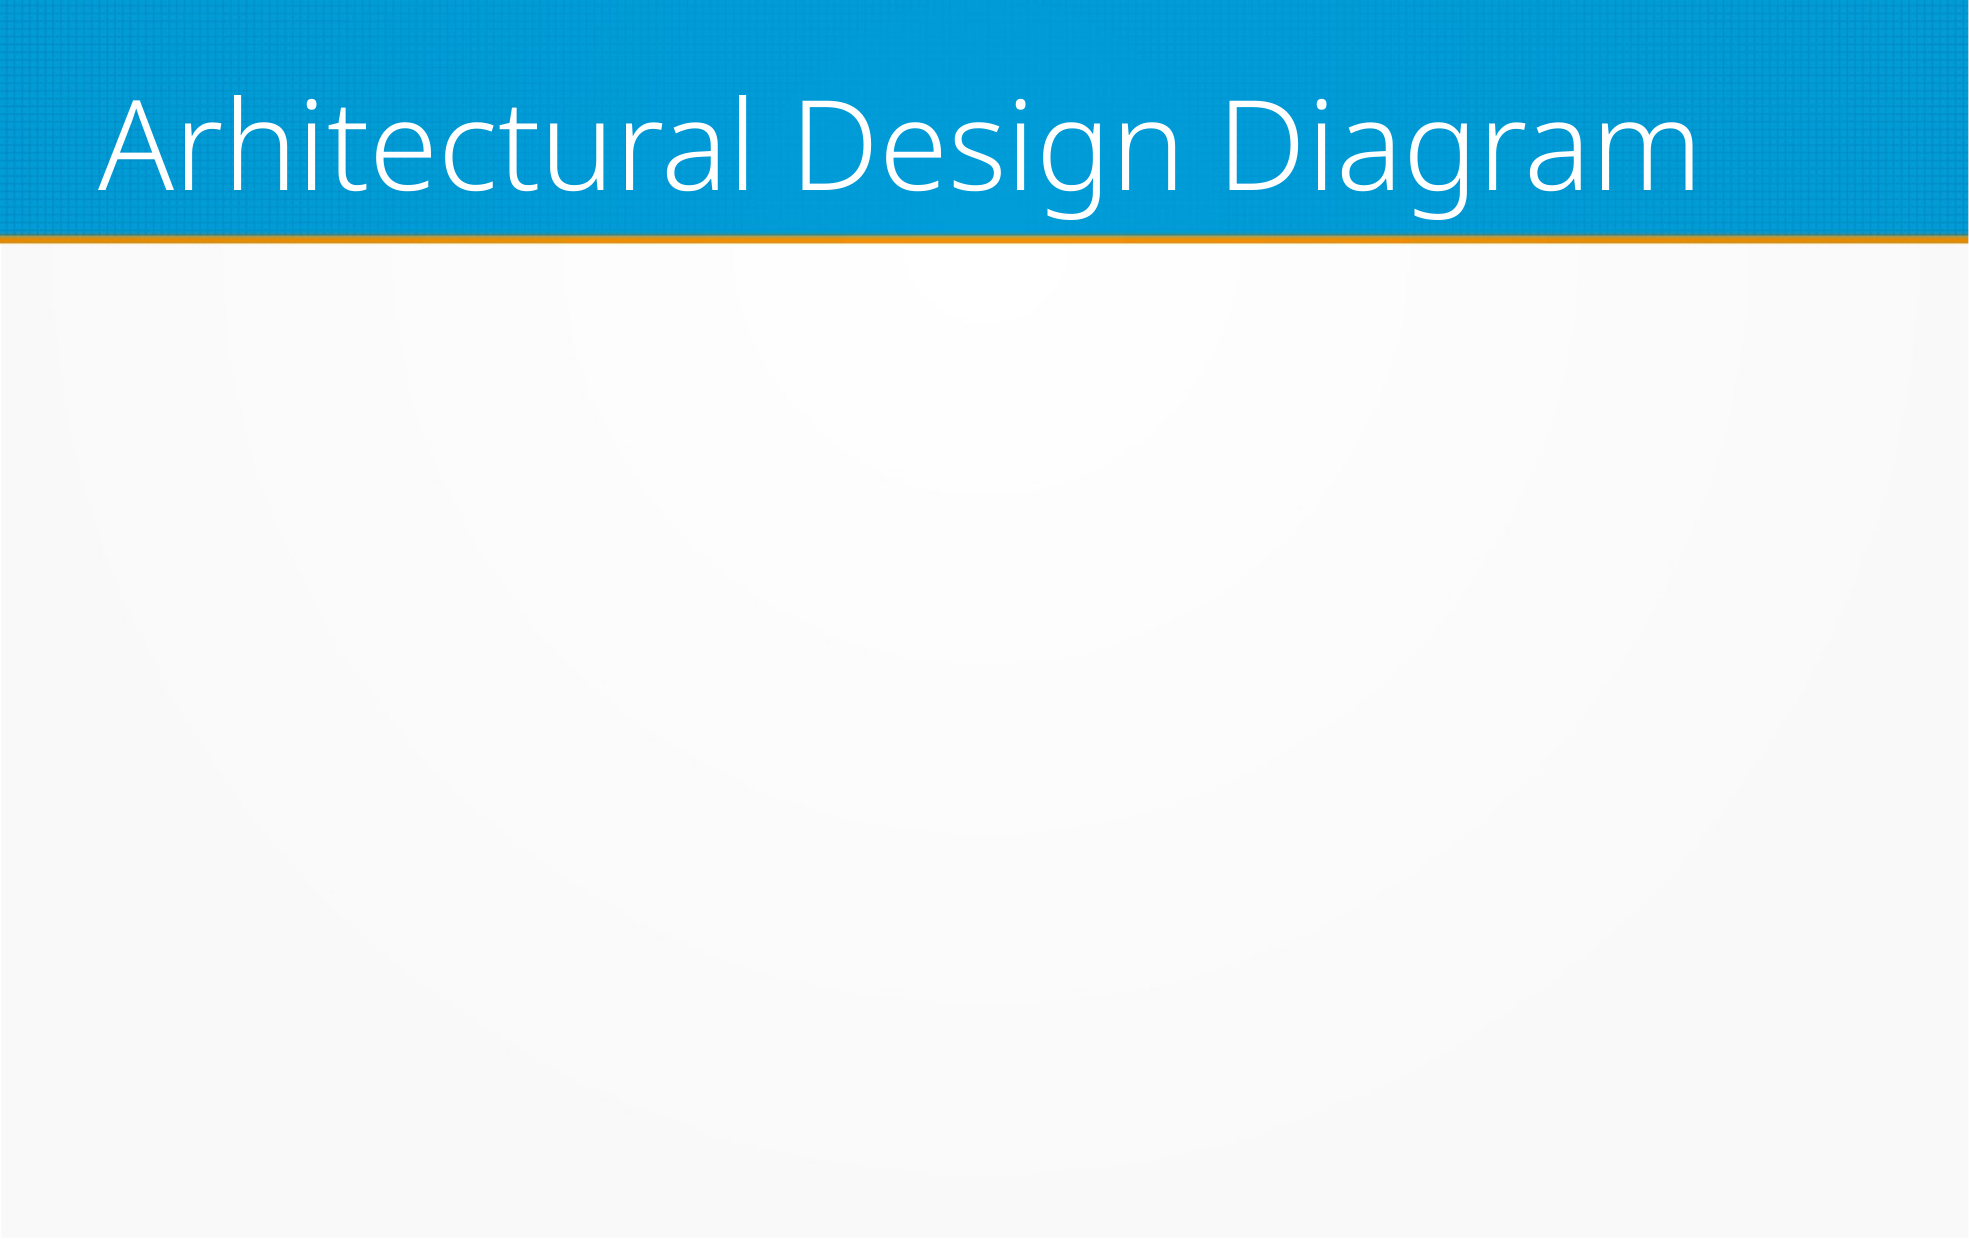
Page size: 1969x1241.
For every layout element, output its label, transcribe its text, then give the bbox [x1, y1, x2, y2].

picture [0, 233, 1969, 1241]
title Arhitectural Design Diagram [98, 19, 1870, 227]
